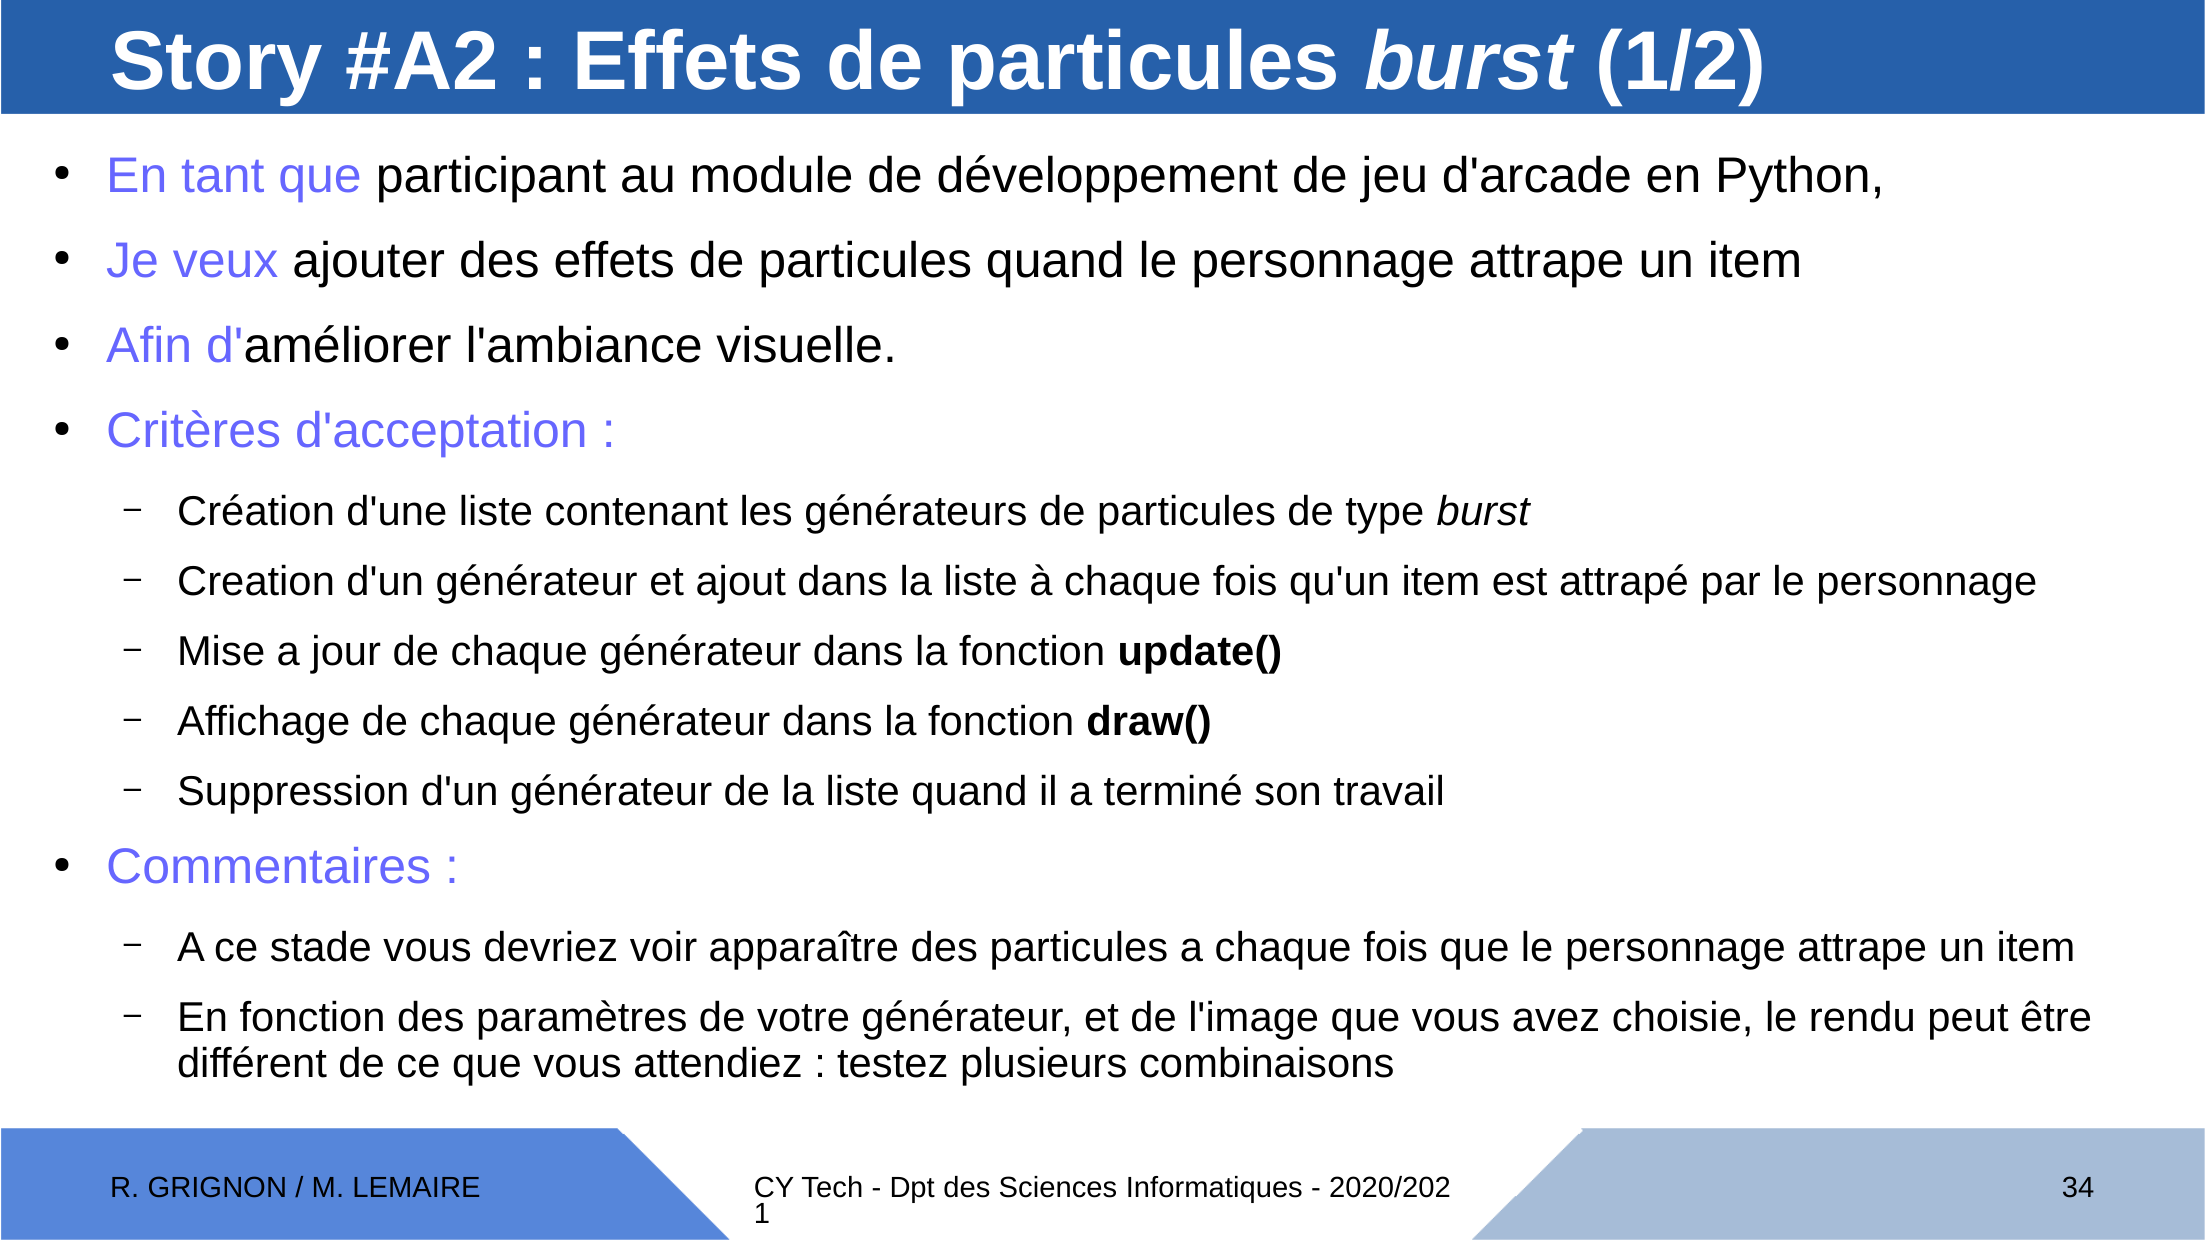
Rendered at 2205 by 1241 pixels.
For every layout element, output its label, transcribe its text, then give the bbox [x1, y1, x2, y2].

list En tant que participant au module de développement de jeu d'arcade en Python, Je veux ajouter des effets de particules quand le personnage attrape un item Afin d'améliorer l'ambiance visuelle. Critères d'acceptation : Création d'une liste contenant les générateurs de particules de type burst Creation d'un générateur et ajout dans la liste à chaque fois qu'un item est attrapé par le personnage Mise a jour de chaque générateur dans la fonction update() Affichage de chaque générateur dans la fonction draw() Suppression d'un générateur de la liste quand il a terminé son travail Commentaires : A ce stade vous devriez voir apparaître des particules a chaque fois que le personnage attrape un item En fonction des paramètres de votre générateur, et de l'image que vous avez choisie, le rendu peut être différent de ce que vous attendiez : testez plusieurs combinaisons [35, 217, 2186, 1091]
title Story #A2 : Effets de particules burst (1/2) [110, 49, 2095, 217]
picture [0, 0, 2205, 1241]
